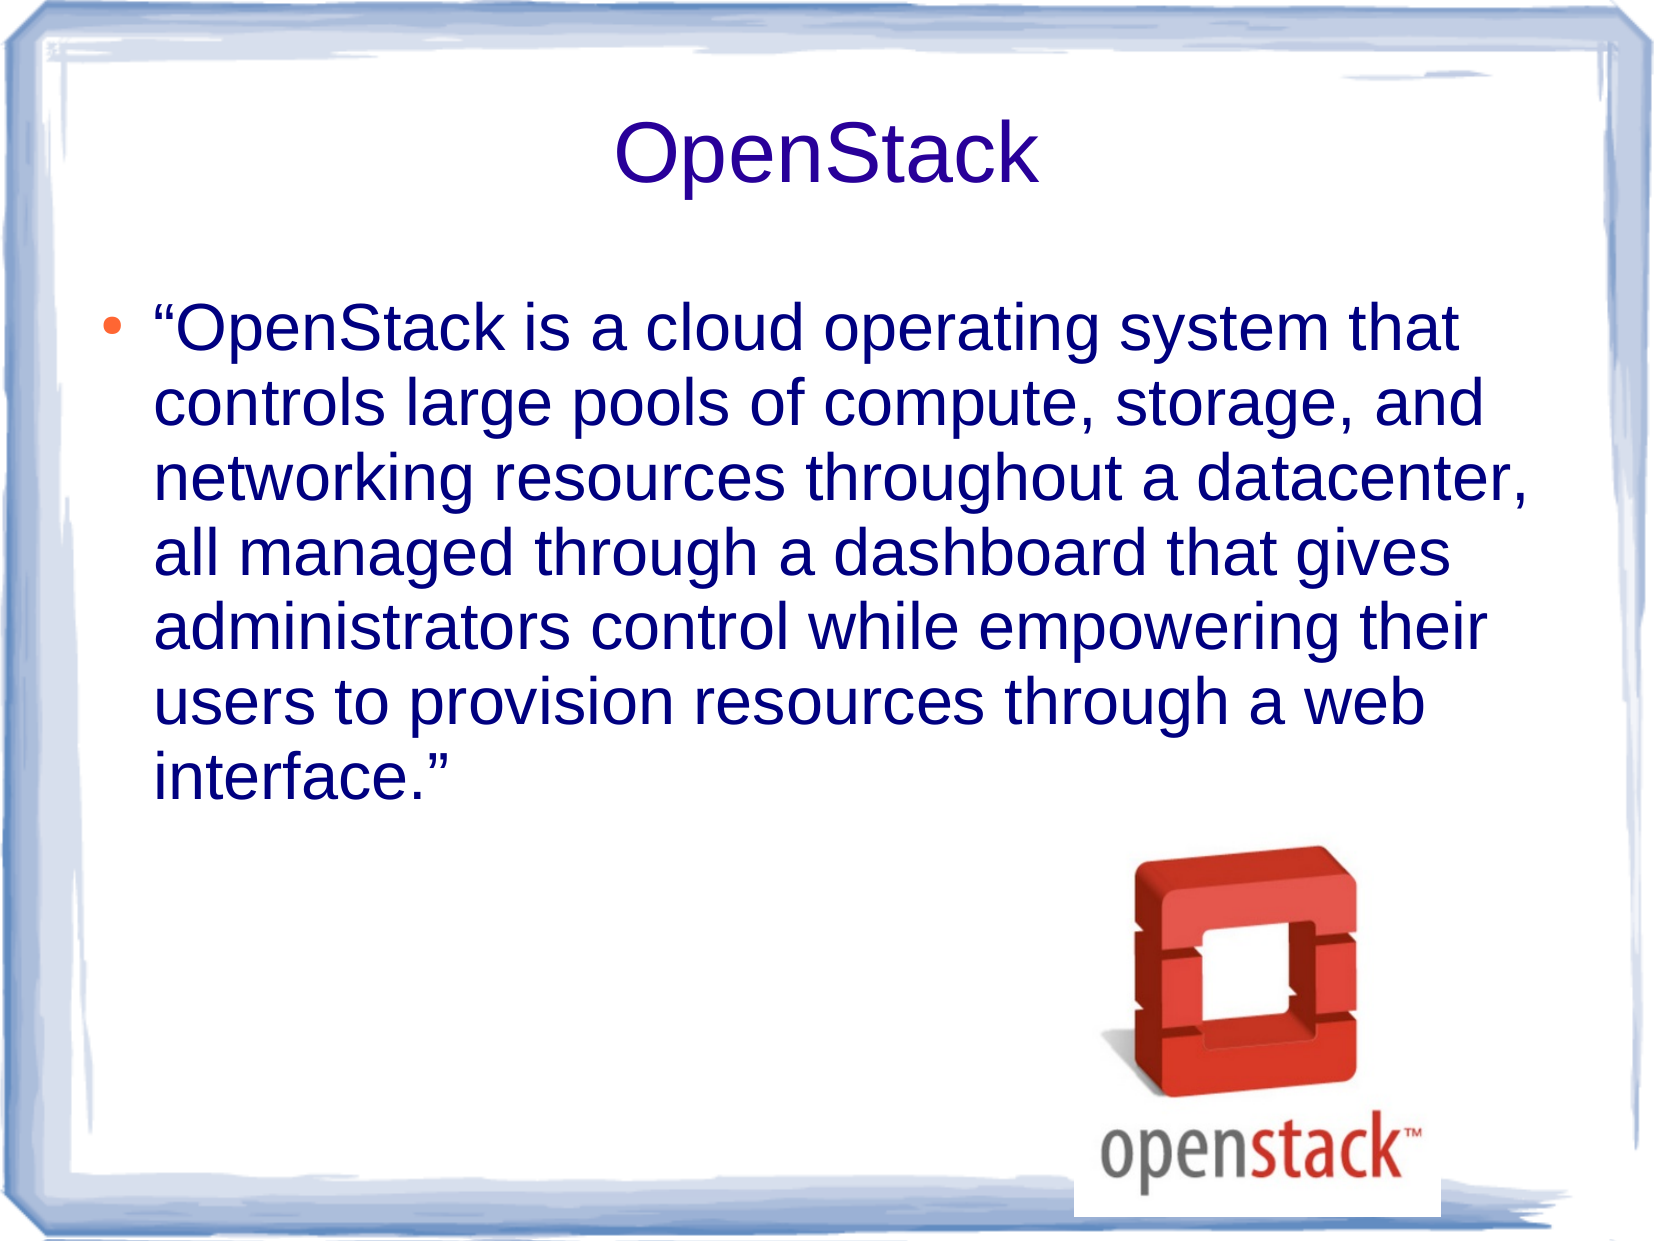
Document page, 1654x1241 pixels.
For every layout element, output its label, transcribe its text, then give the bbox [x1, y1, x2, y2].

title OpenStack [82, 49, 1571, 257]
list “OpenStack is a cloud operating system that controls large pools of compute, storage, and networking resources throughout a datacenter, all managed through a dashboard that gives administrators control while empowering their users to provision resources through a web interface.” [82, 290, 1538, 1010]
picture [0, 0, 1654, 1241]
